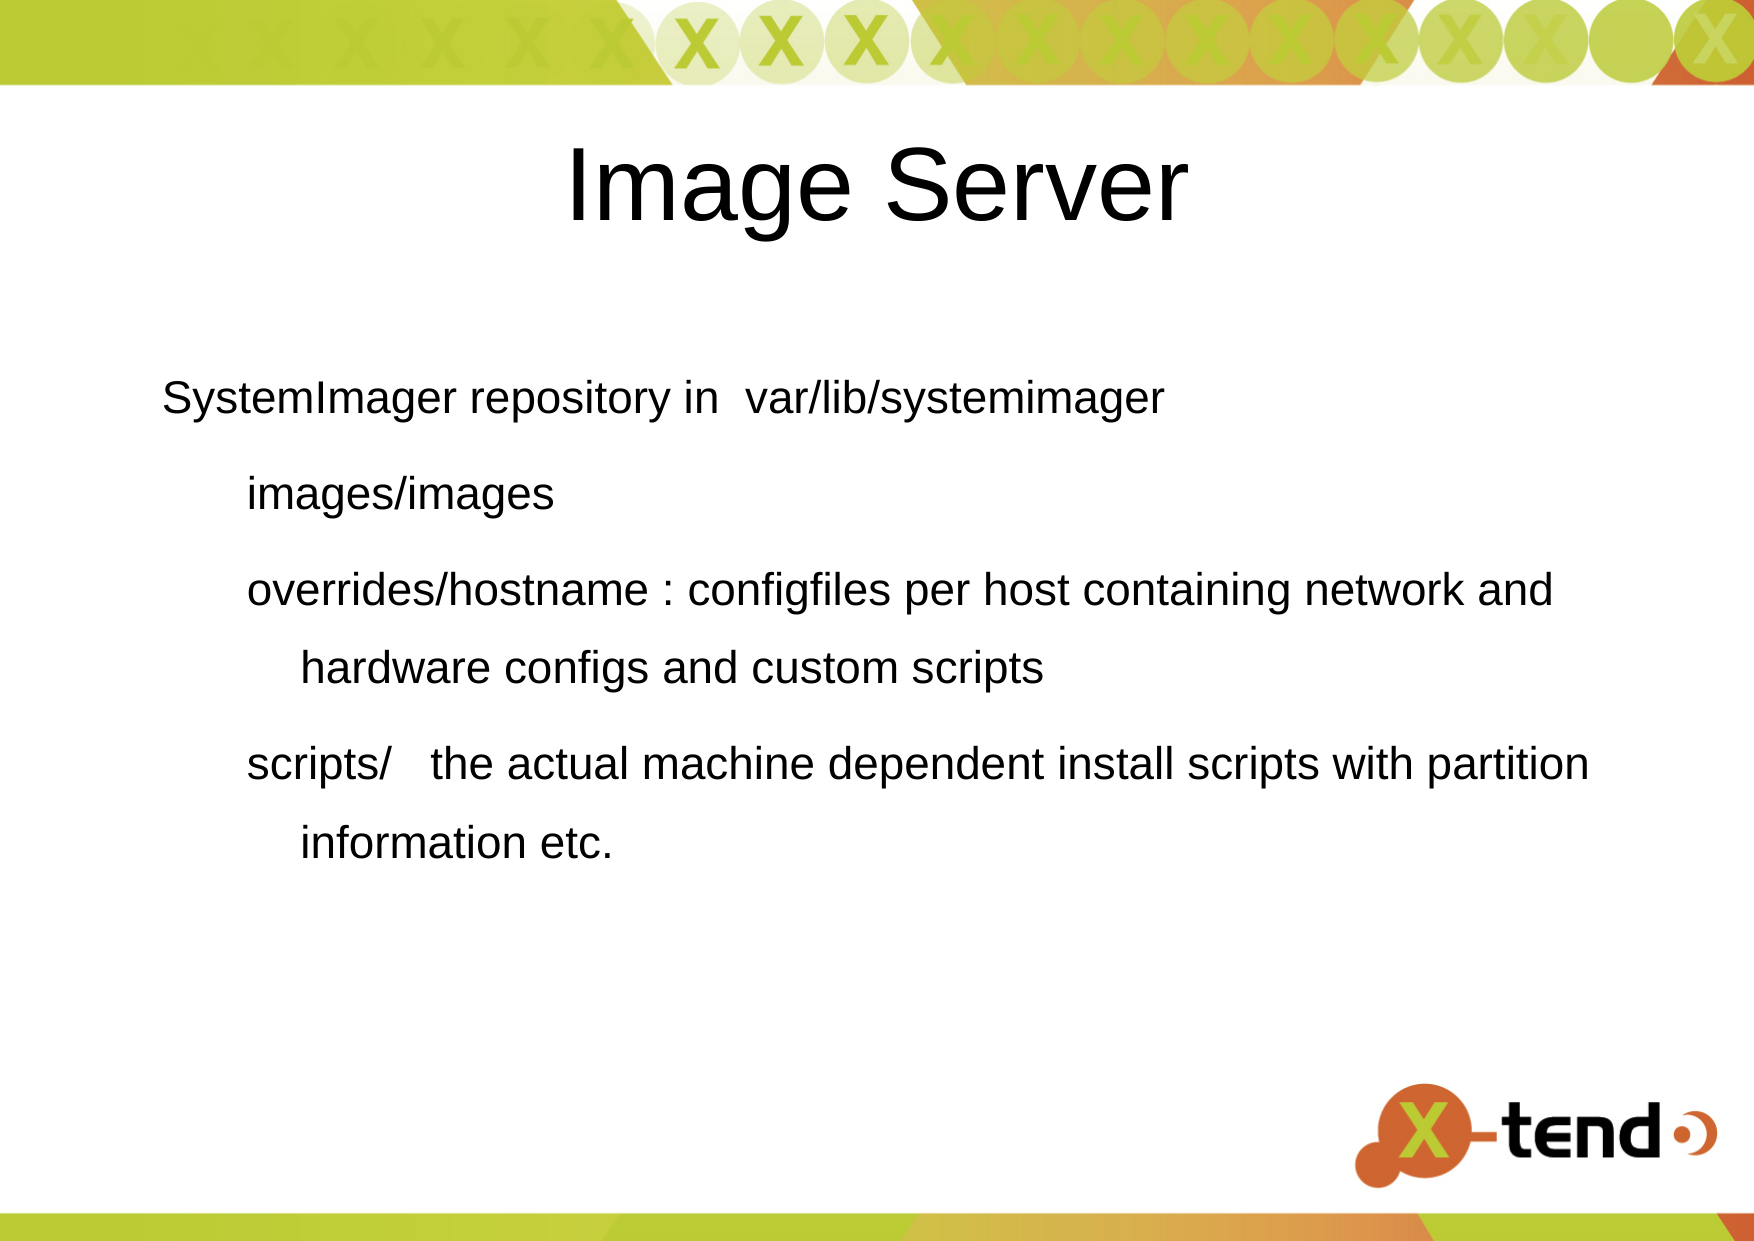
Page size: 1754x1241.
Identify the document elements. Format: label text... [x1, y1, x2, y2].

title Image Server [128, 49, 1627, 257]
picture [0, 0, 1754, 1241]
list SystemImager repository in var/lib/systemimager images/images overrides/hostname : configfiles per host containing network and hardware configs and custom scripts scripts/ the actual machine dependent install scripts with partition information etc. [161, 344, 1627, 1127]
